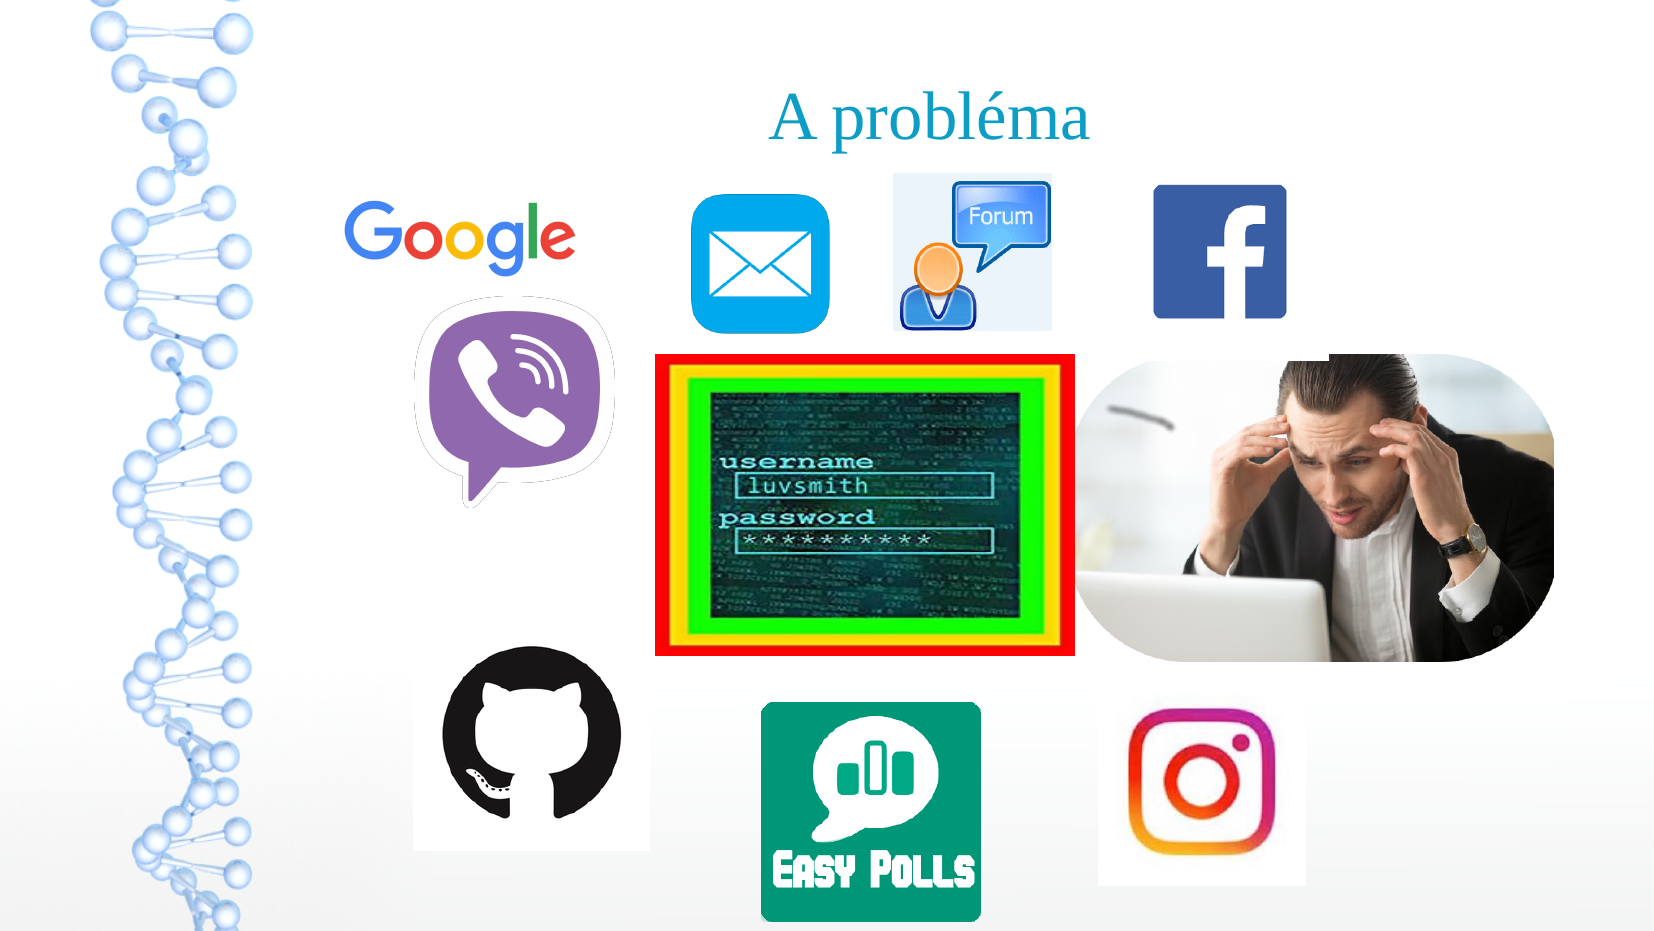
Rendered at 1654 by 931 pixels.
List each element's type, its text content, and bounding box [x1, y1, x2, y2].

picture [0, 0, 1654, 931]
text_box A probléma [265, 35, 1595, 189]
